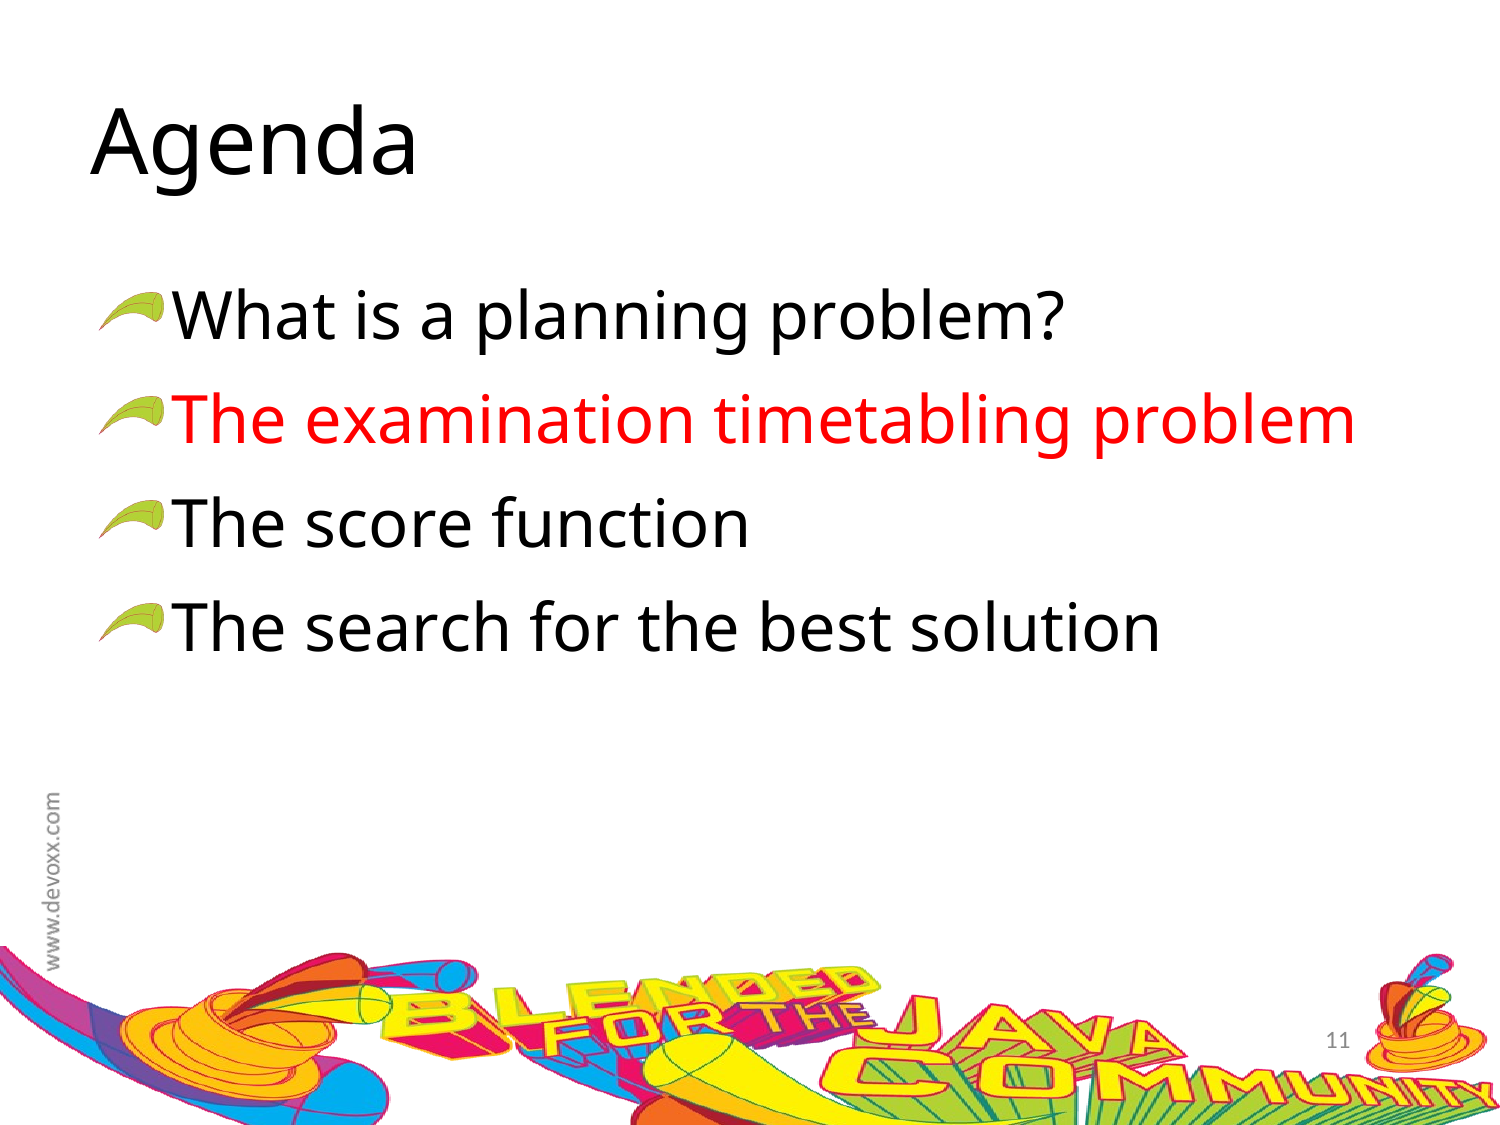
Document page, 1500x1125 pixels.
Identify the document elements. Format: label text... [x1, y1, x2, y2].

picture [0, 757, 1500, 1125]
title Agenda [75, 45, 1426, 233]
list What is a planning problem? The examination timetabling problem The score function The search for the best solution [75, 262, 1426, 718]
